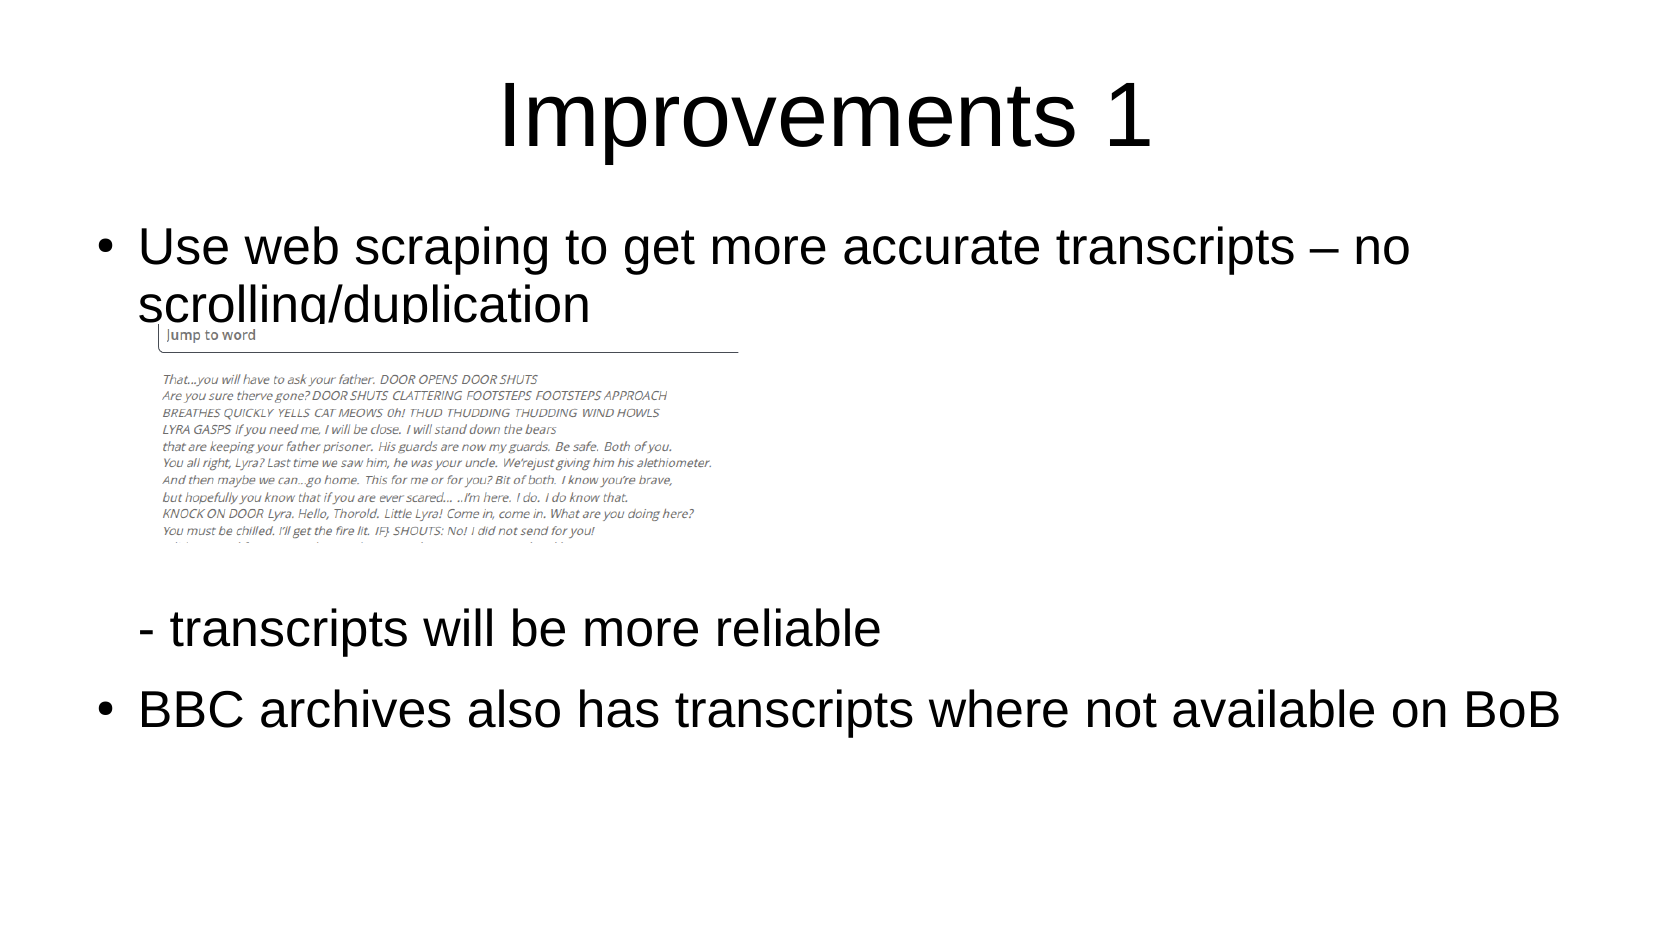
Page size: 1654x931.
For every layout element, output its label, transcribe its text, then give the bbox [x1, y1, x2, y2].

title Improvements 1 [82, 37, 1571, 193]
list Use web scraping to get more accurate transcripts – no scrolling/duplication - transcripts will be more reliable BBC archives also has transcripts where not available on BoB [82, 217, 1571, 758]
picture [147, 324, 739, 562]
